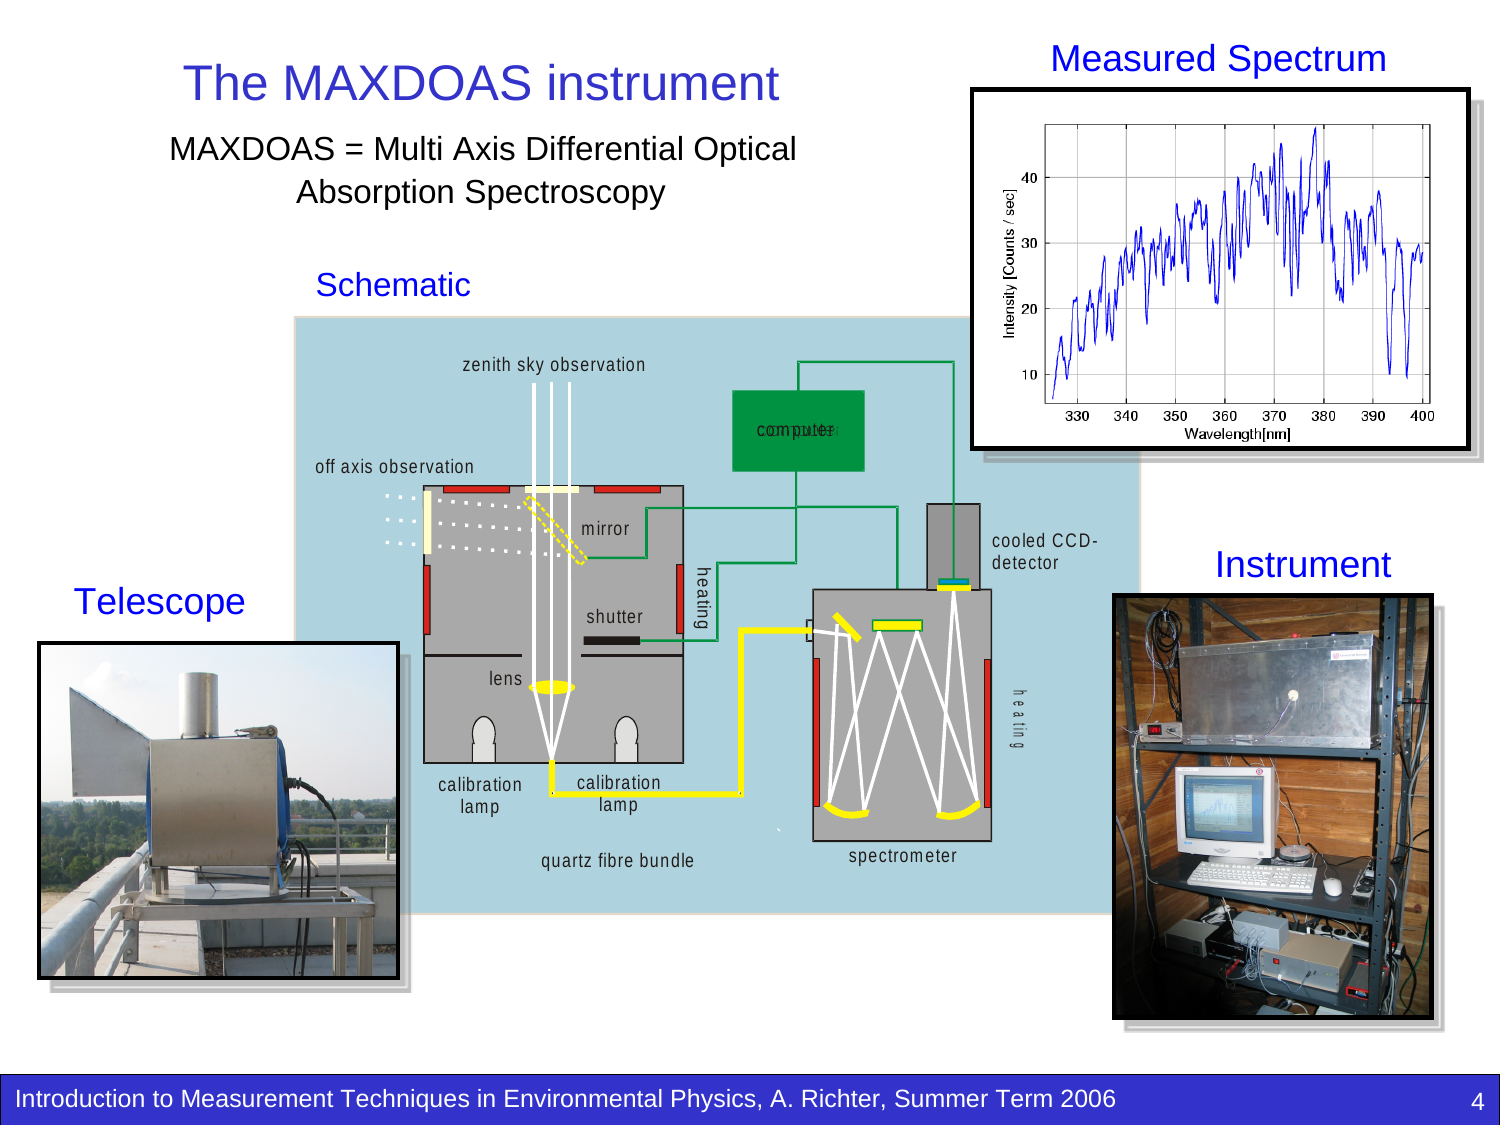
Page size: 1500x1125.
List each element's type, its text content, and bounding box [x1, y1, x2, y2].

text_box Instrument [1137, 532, 1469, 593]
chart [292, 314, 1143, 917]
picture [41, 645, 396, 976]
picture [1116, 597, 1430, 1016]
text_box The MAXDOAS instrument MAXDOAS = Multi Axis Differential Optical Absorption Spectroscopy [0, 42, 963, 219]
text_box Telescope [0, 569, 326, 631]
picture [974, 91, 1466, 446]
text_box Measured Spectrum [969, 26, 1469, 87]
text_box Schematic [300, 255, 487, 311]
